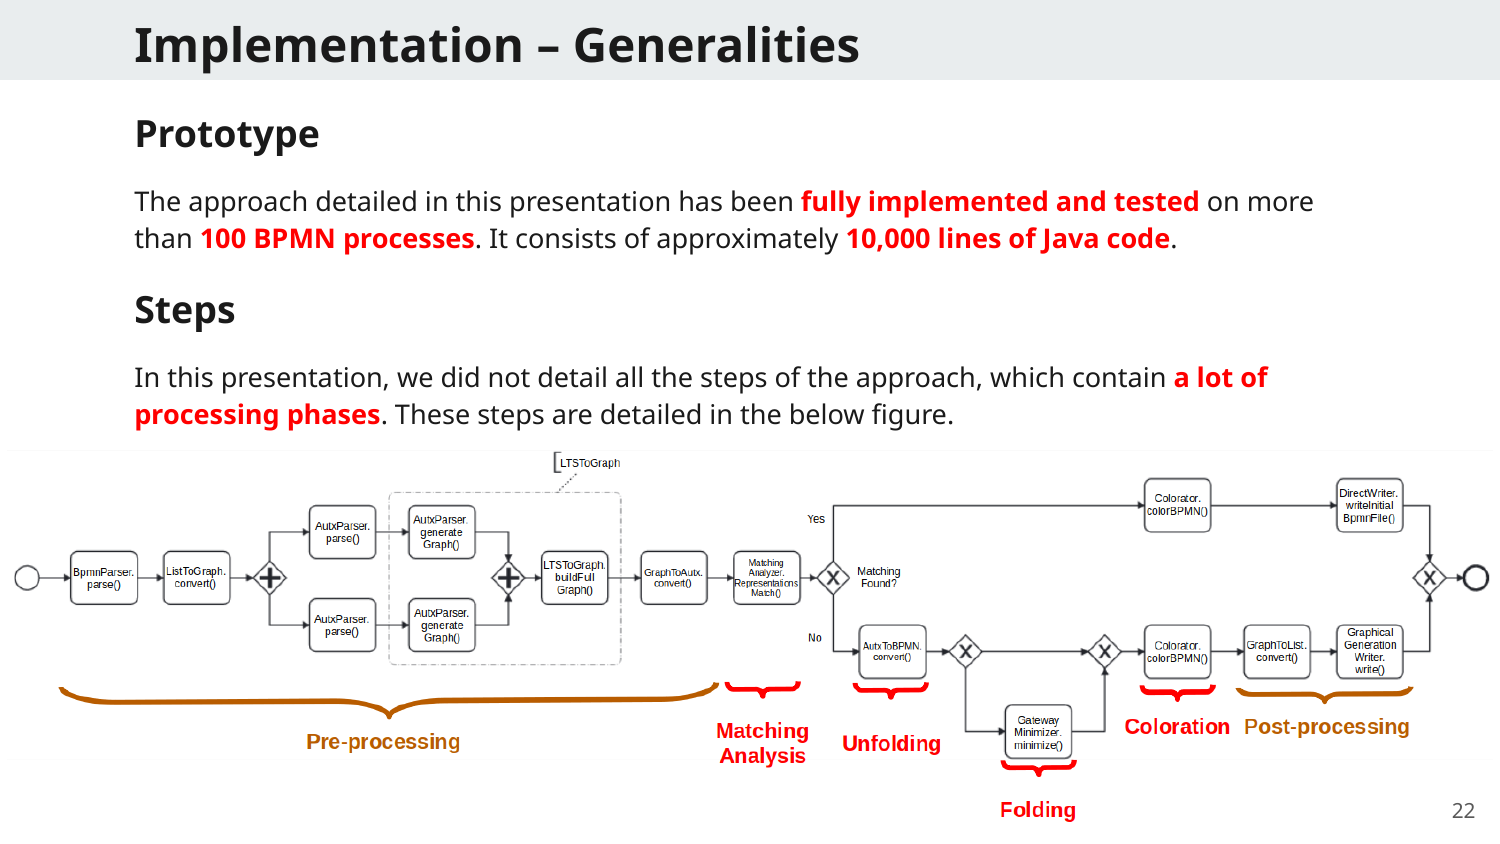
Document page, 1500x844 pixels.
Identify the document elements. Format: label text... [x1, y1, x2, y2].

slide_number <numéro> [1400, 779, 1491, 844]
picture [7, 437, 1493, 830]
title Implementation – Generalities [119, 0, 1381, 88]
list Prototype The approach detailed in this presentation has been fully implemented and tested on more than 100 BPMN processes. It consists of approximately 10,000 lines of Java code. Steps In this presentation, we did not detail all the steps of the approach, which contain a lot of processing phases. These steps are detailed in the below figure. [119, 88, 1381, 437]
